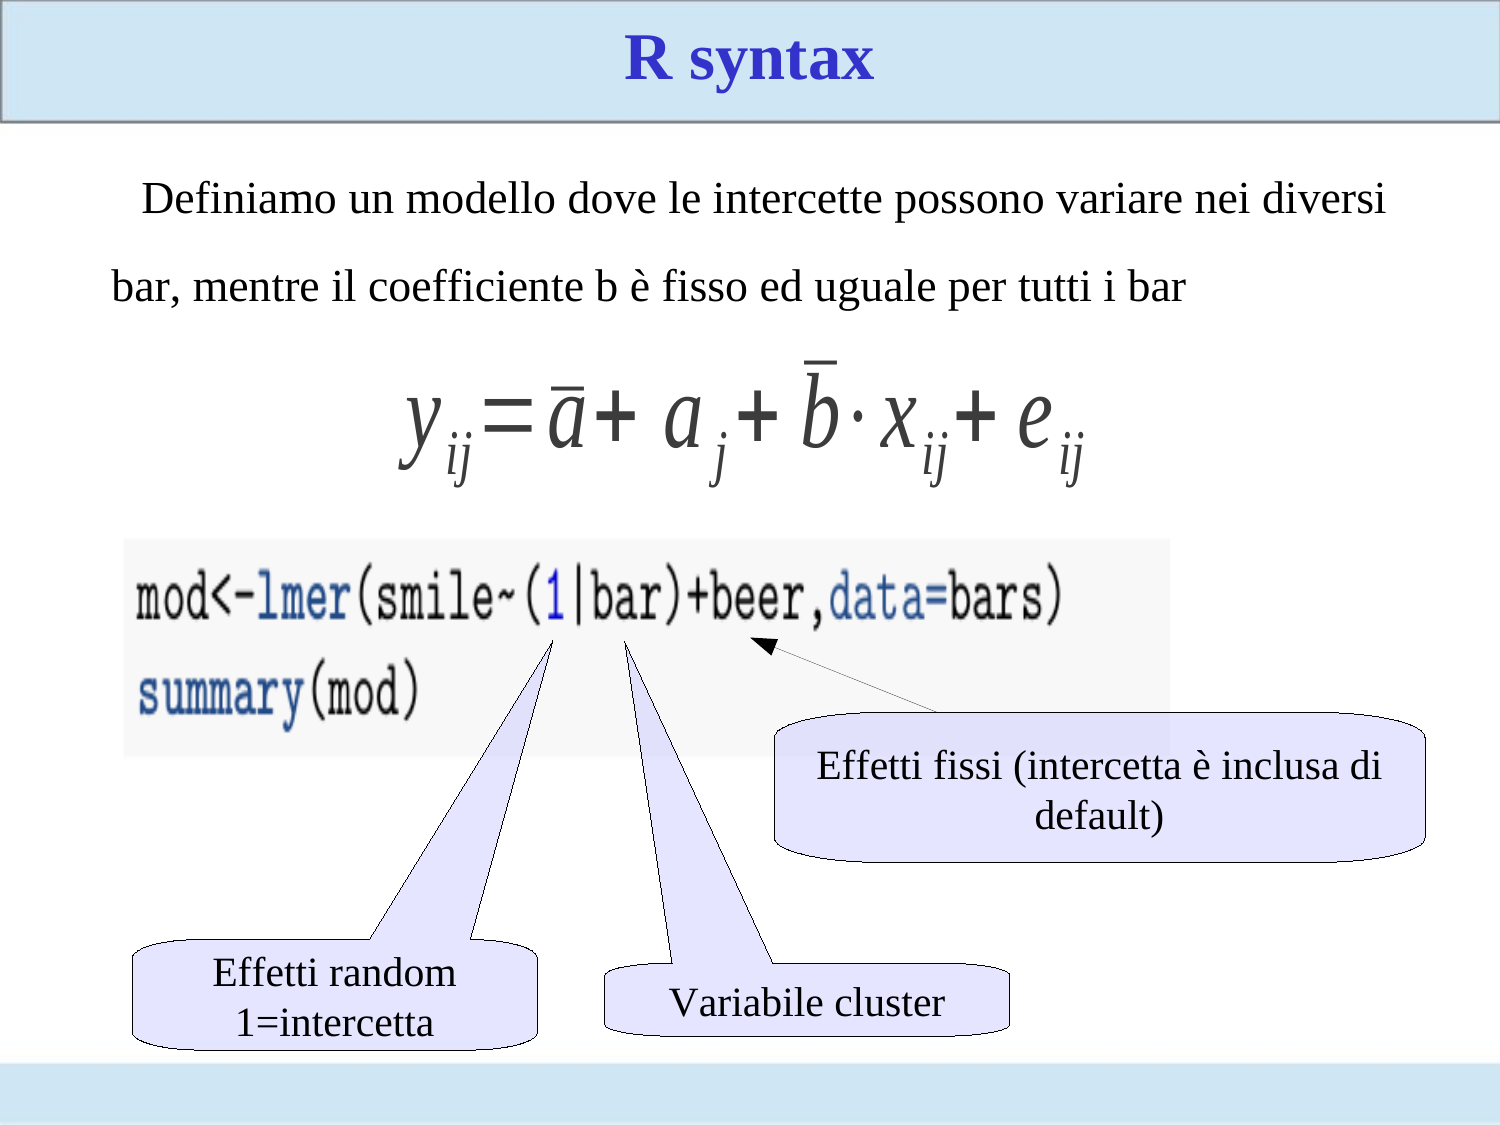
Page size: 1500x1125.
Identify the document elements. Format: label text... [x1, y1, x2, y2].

text_box Effetti fissi (intercetta è inclusa di default) [774, 712, 1426, 863]
text_box Variabile cluster [604, 641, 1010, 1037]
picture [0, 0, 1500, 1125]
text_box Definiamo un modello dove le intercette possono variare nei diversi bar, mentre il coefficiente b è fisso ed uguale per tutti i bar [96, 126, 1463, 318]
chart [375, 353, 1107, 488]
text_box Effetti random 1=intercetta [132, 640, 553, 1051]
title R syntax [112, 0, 1388, 126]
